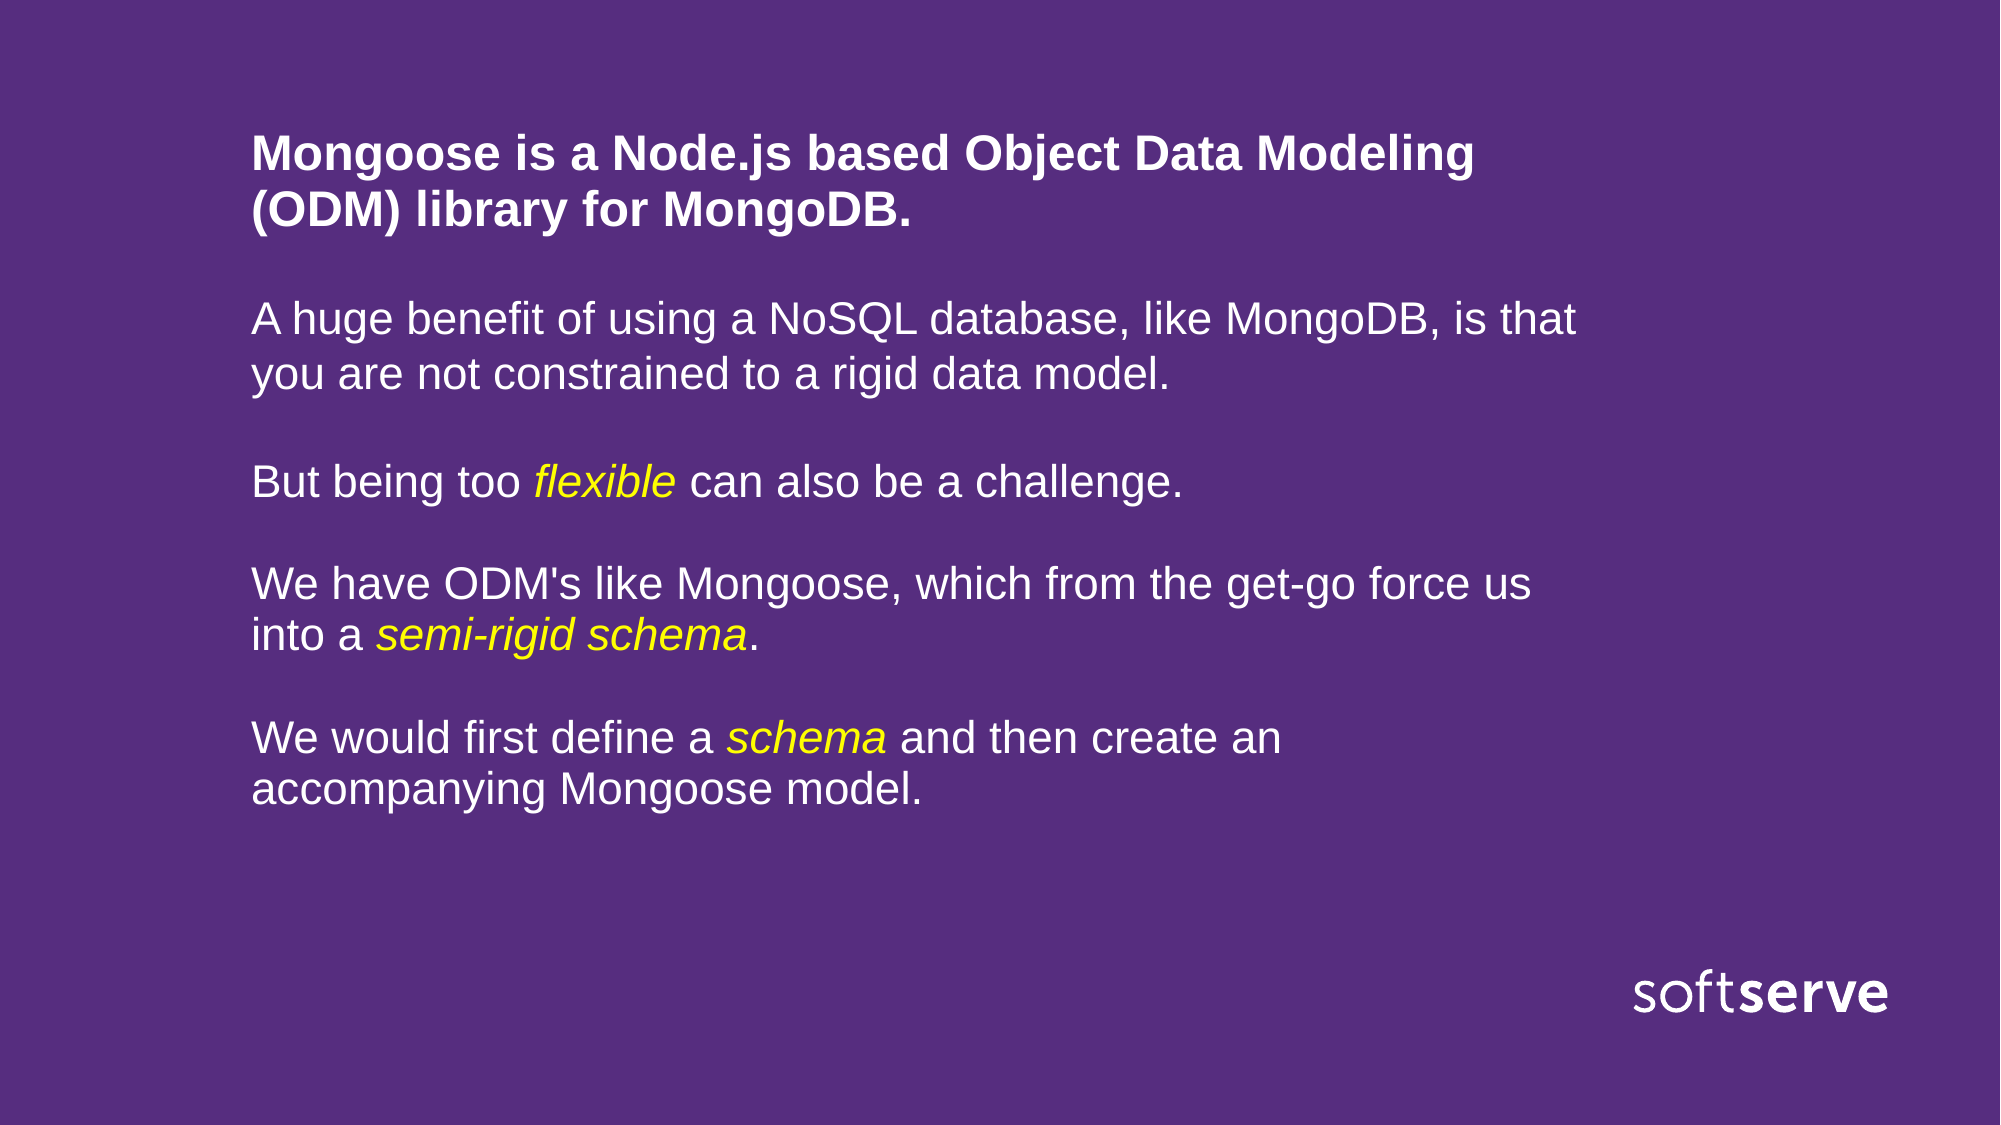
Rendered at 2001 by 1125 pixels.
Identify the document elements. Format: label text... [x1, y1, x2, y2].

text_box Mongoose is a Node.js based Object Data Modeling (ODM) library for MongoDB. A huge benefit of using a NoSQL database, like MongoDB, is that you are not constrained to a rigid data model. But being too flexible can also be a challenge. We have ODM's like Mongoose, which from the get-go force us into a semi-rigid schema. We would first define a schema and then create an accompanying Mongoose model. [236, 118, 1595, 822]
